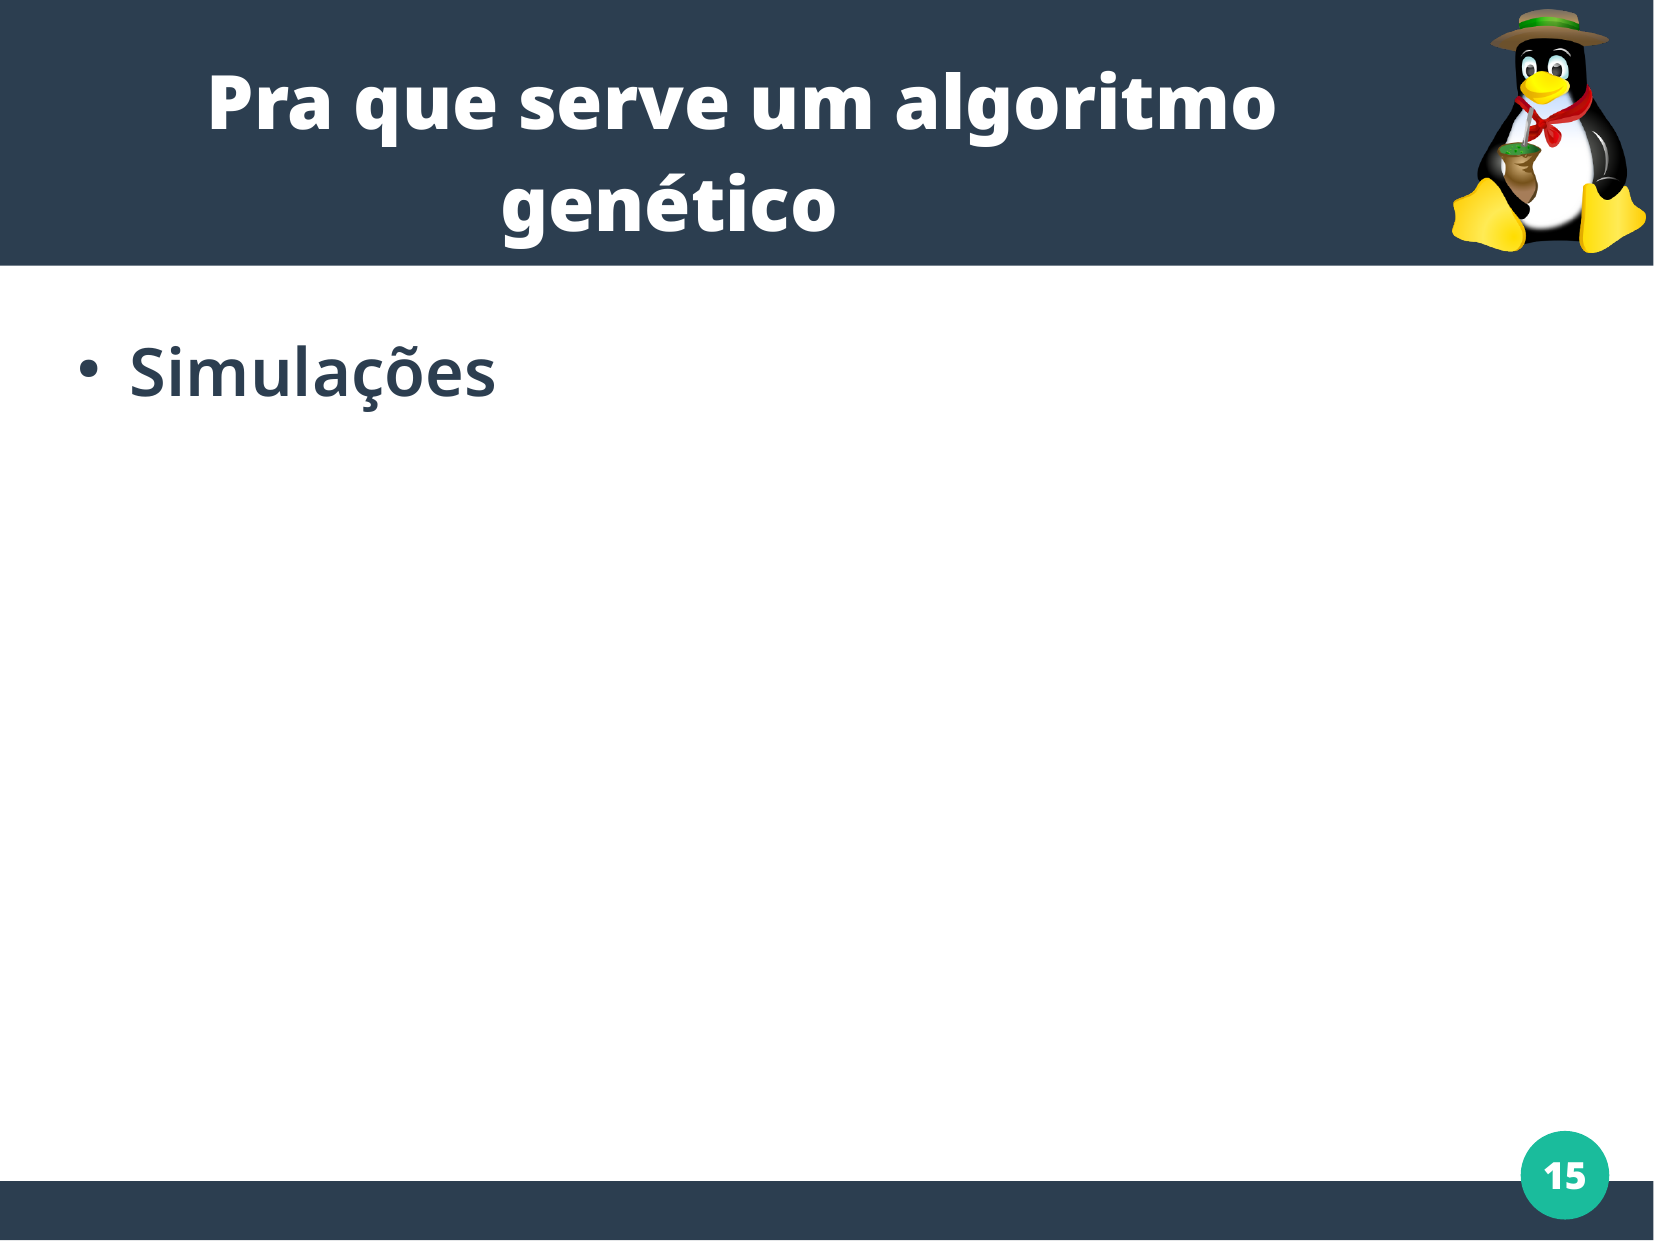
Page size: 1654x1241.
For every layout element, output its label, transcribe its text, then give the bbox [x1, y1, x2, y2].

picture [1452, 9, 1646, 253]
list Simulações [59, 324, 1595, 1152]
title Pra que serve um algoritmo genético [59, 49, 1452, 207]
